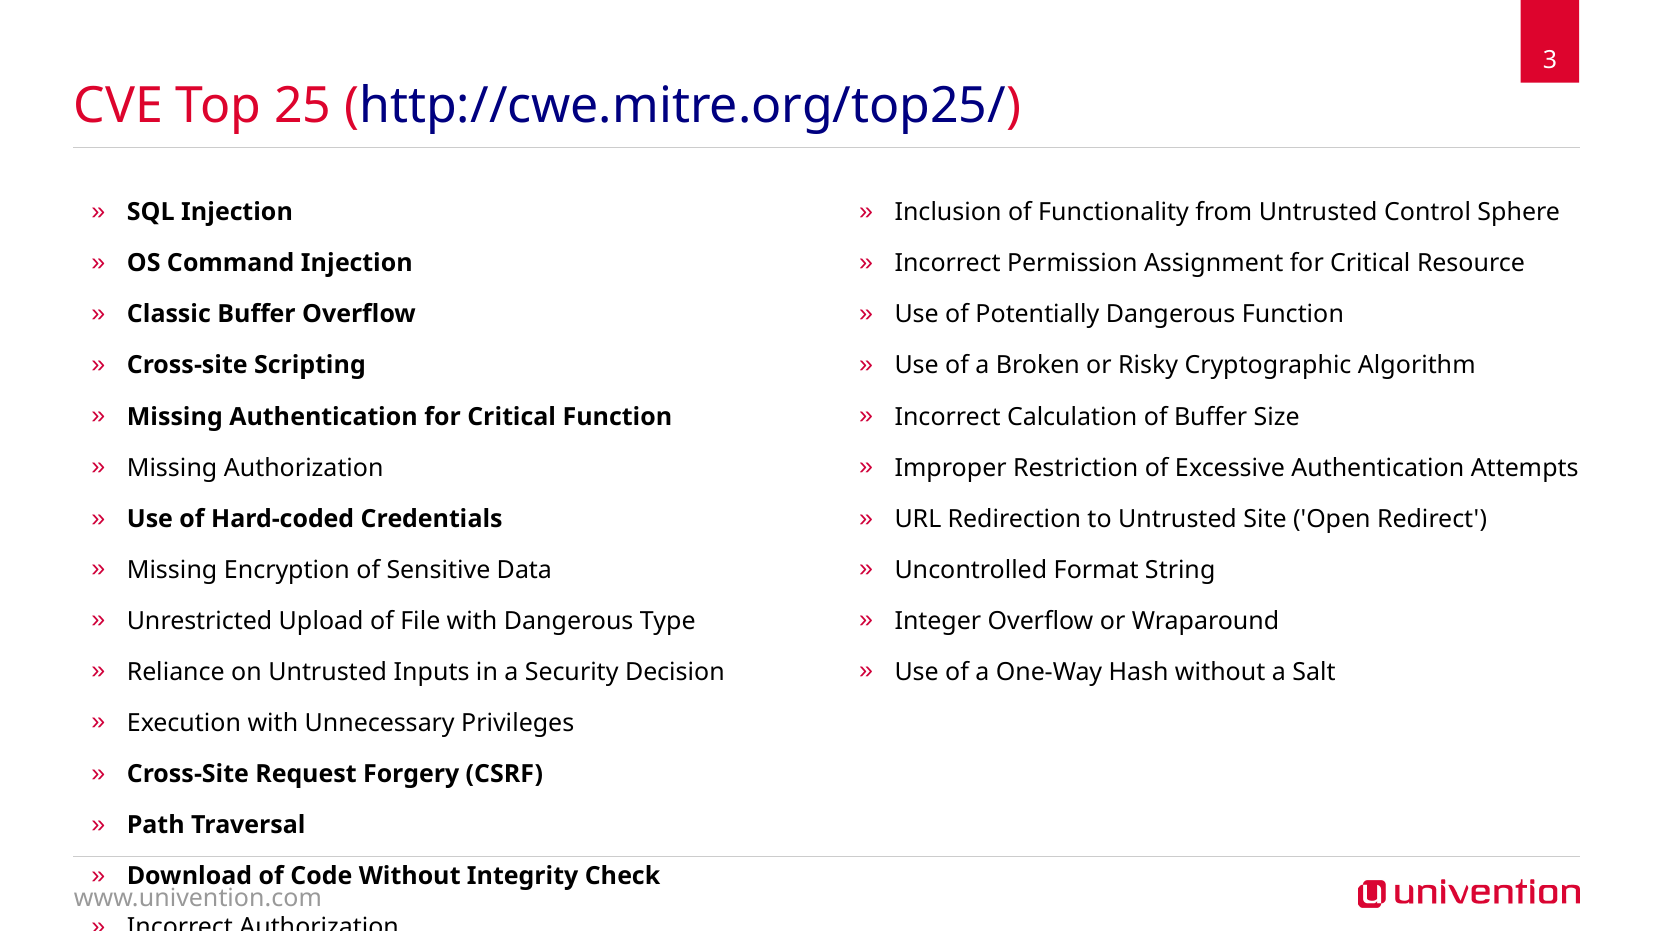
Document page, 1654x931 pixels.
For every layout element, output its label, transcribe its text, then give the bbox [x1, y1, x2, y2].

title CVE Top 25 (http://cwe.mitre.org/top25/) [73, 59, 1580, 148]
list SQL Injection OS Command Injection Classic Buffer Overflow Cross-site Scripting Missing Authentication for Critical Function Missing Authorization Use of Hard-coded Credentials Missing Encryption of Sensitive Data Unrestricted Upload of File with Dangerous Type Reliance on Untrusted Inputs in a Security Decision Execution with Unnecessary Privileges Cross-Site Request Forgery (CSRF) Path Traversal Download of Code Without Integrity Check Incorrect Authorization [73, 177, 827, 717]
picture [1358, 879, 1580, 908]
list Inclusion of Functionality from Untrusted Control Sphere Incorrect Permission Assignment for Critical Resource Use of Potentially Dangerous Function Use of a Broken or Risky Cryptographic Algorithm Incorrect Calculation of Buffer Size Improper Restriction of Excessive Authentication Attempts URL Redirection to Untrusted Site ('Open Redirect') Uncontrolled Format String Integer Overflow or Wraparound Use of a One-Way Hash without a Salt [841, 177, 1595, 717]
